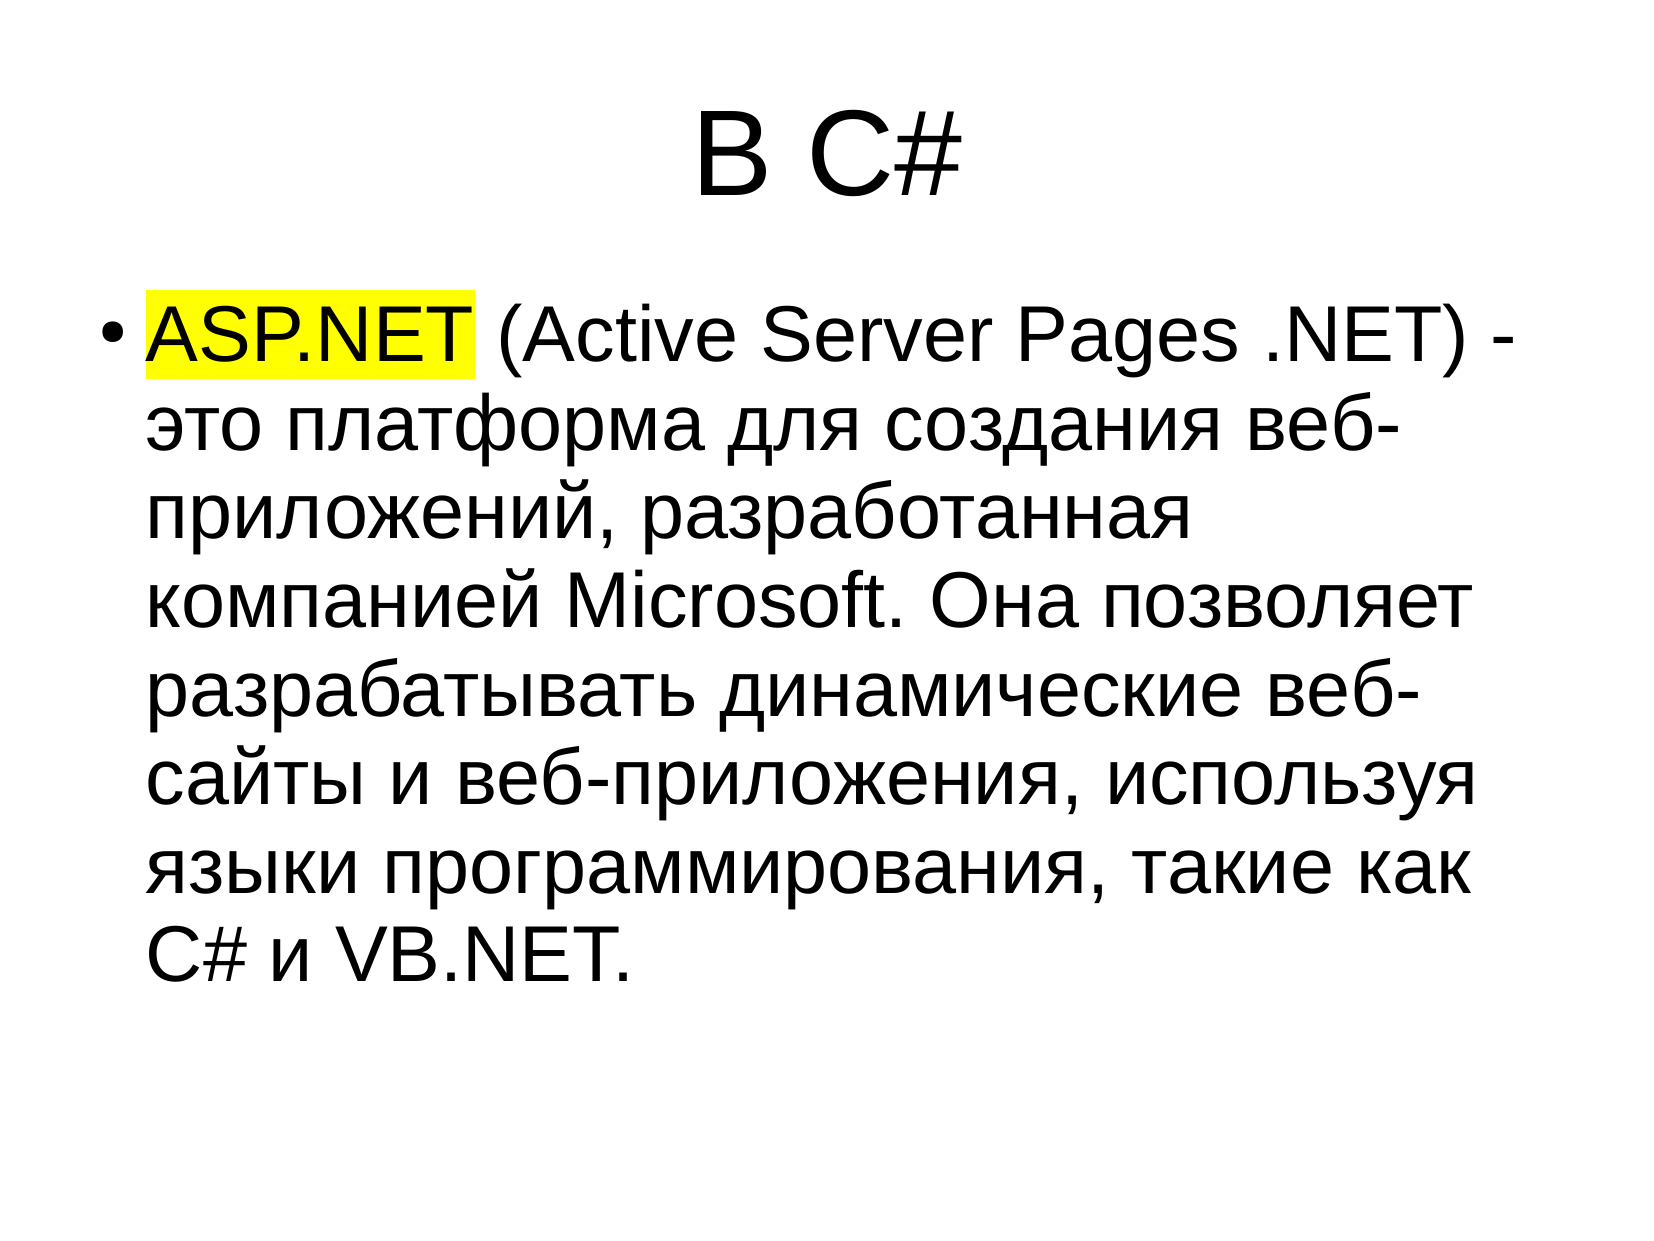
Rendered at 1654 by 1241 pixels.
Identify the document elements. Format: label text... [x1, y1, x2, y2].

title В C# [82, 49, 1571, 257]
list ASP.NET (Active Server Pages .NET) - это платформа для создания веб-приложений, разработанная компанией Microsoft. Она позволяет разрабатывать динамические веб-сайты и веб-приложения, используя языки программирования, такие как C# и VB.NET. [82, 290, 1571, 1010]
